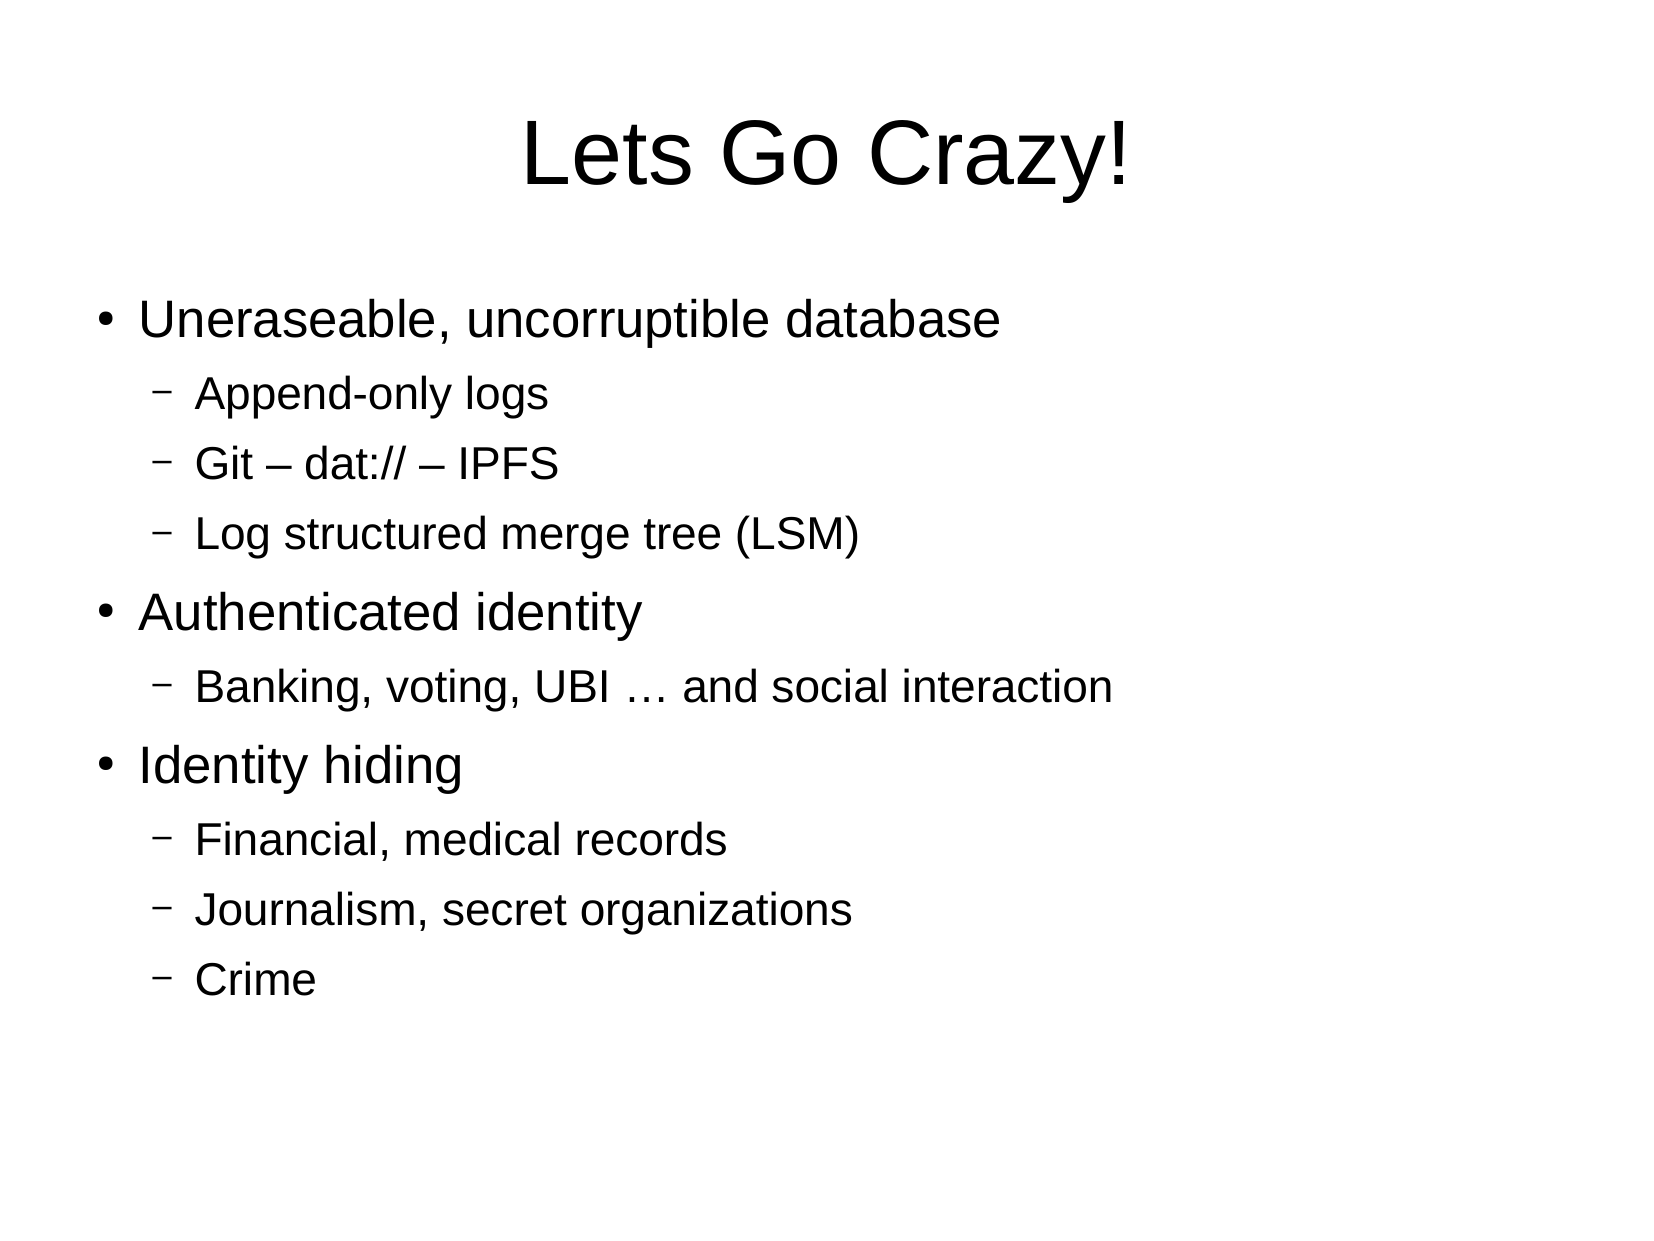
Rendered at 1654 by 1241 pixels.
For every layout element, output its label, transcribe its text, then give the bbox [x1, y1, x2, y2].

list Uneraseable, uncorruptible database Append-only logs Git – dat:// – IPFS Log structured merge tree (LSM) Authenticated identity Banking, voting, UBI … and social interaction Identity hiding Financial, medical records Journalism, secret organizations Crime [82, 290, 1571, 1010]
title Lets Go Crazy! [82, 49, 1571, 257]
